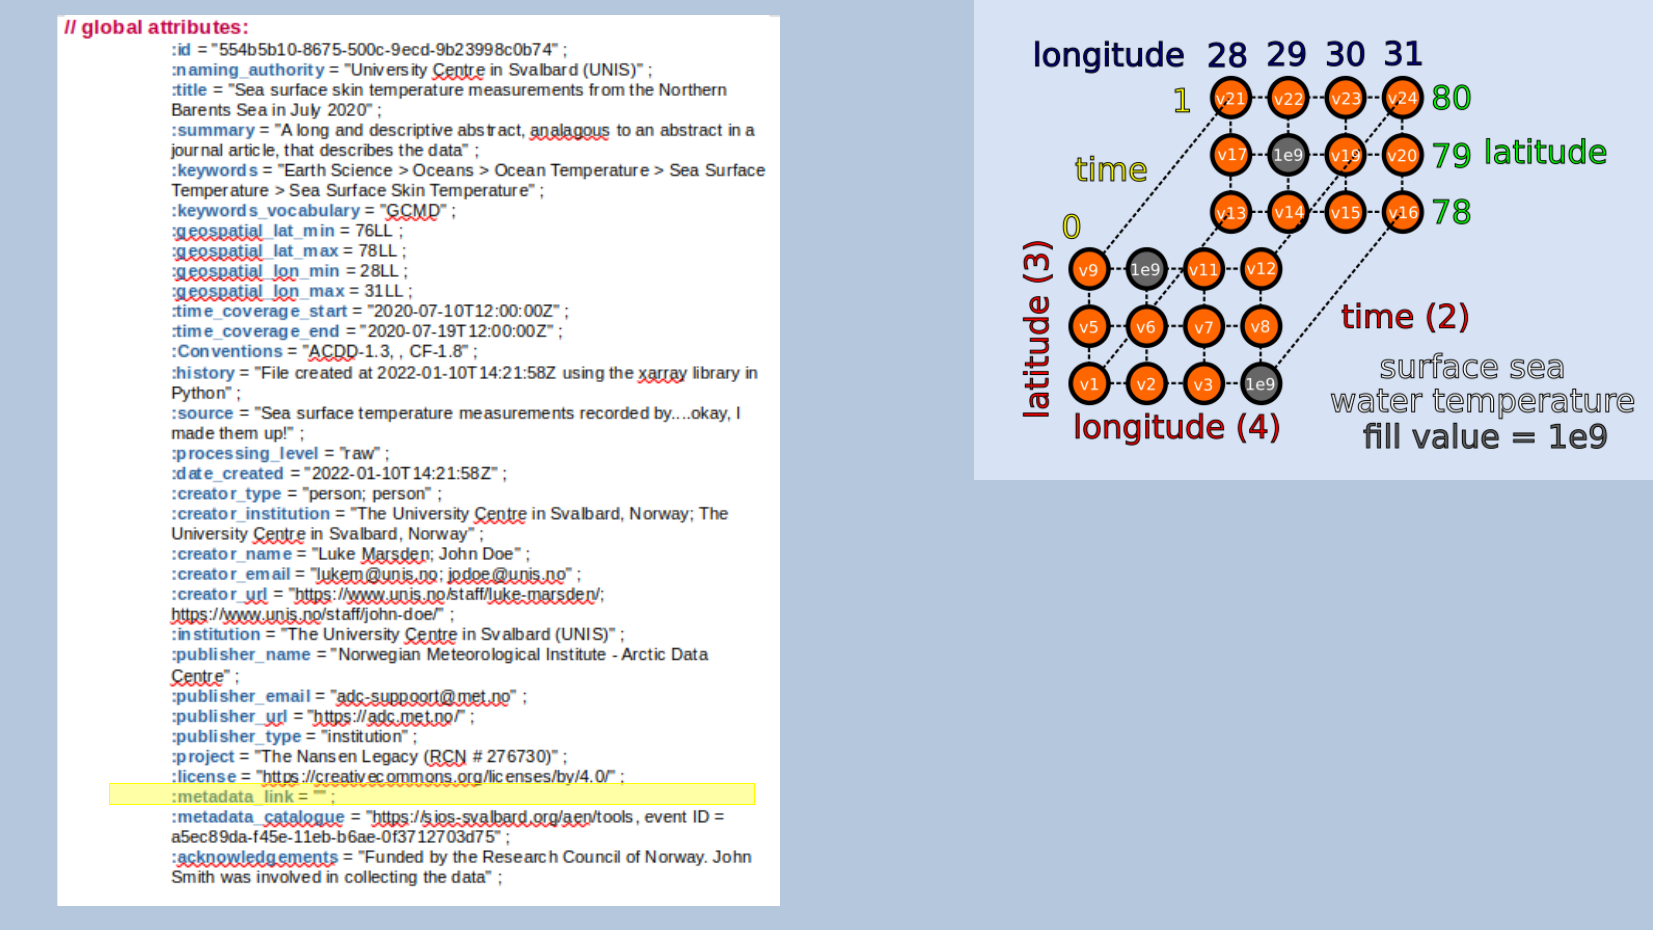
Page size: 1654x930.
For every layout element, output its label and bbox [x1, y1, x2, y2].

picture [974, 0, 1653, 480]
text_box [109, 783, 755, 805]
picture [57, 15, 781, 906]
